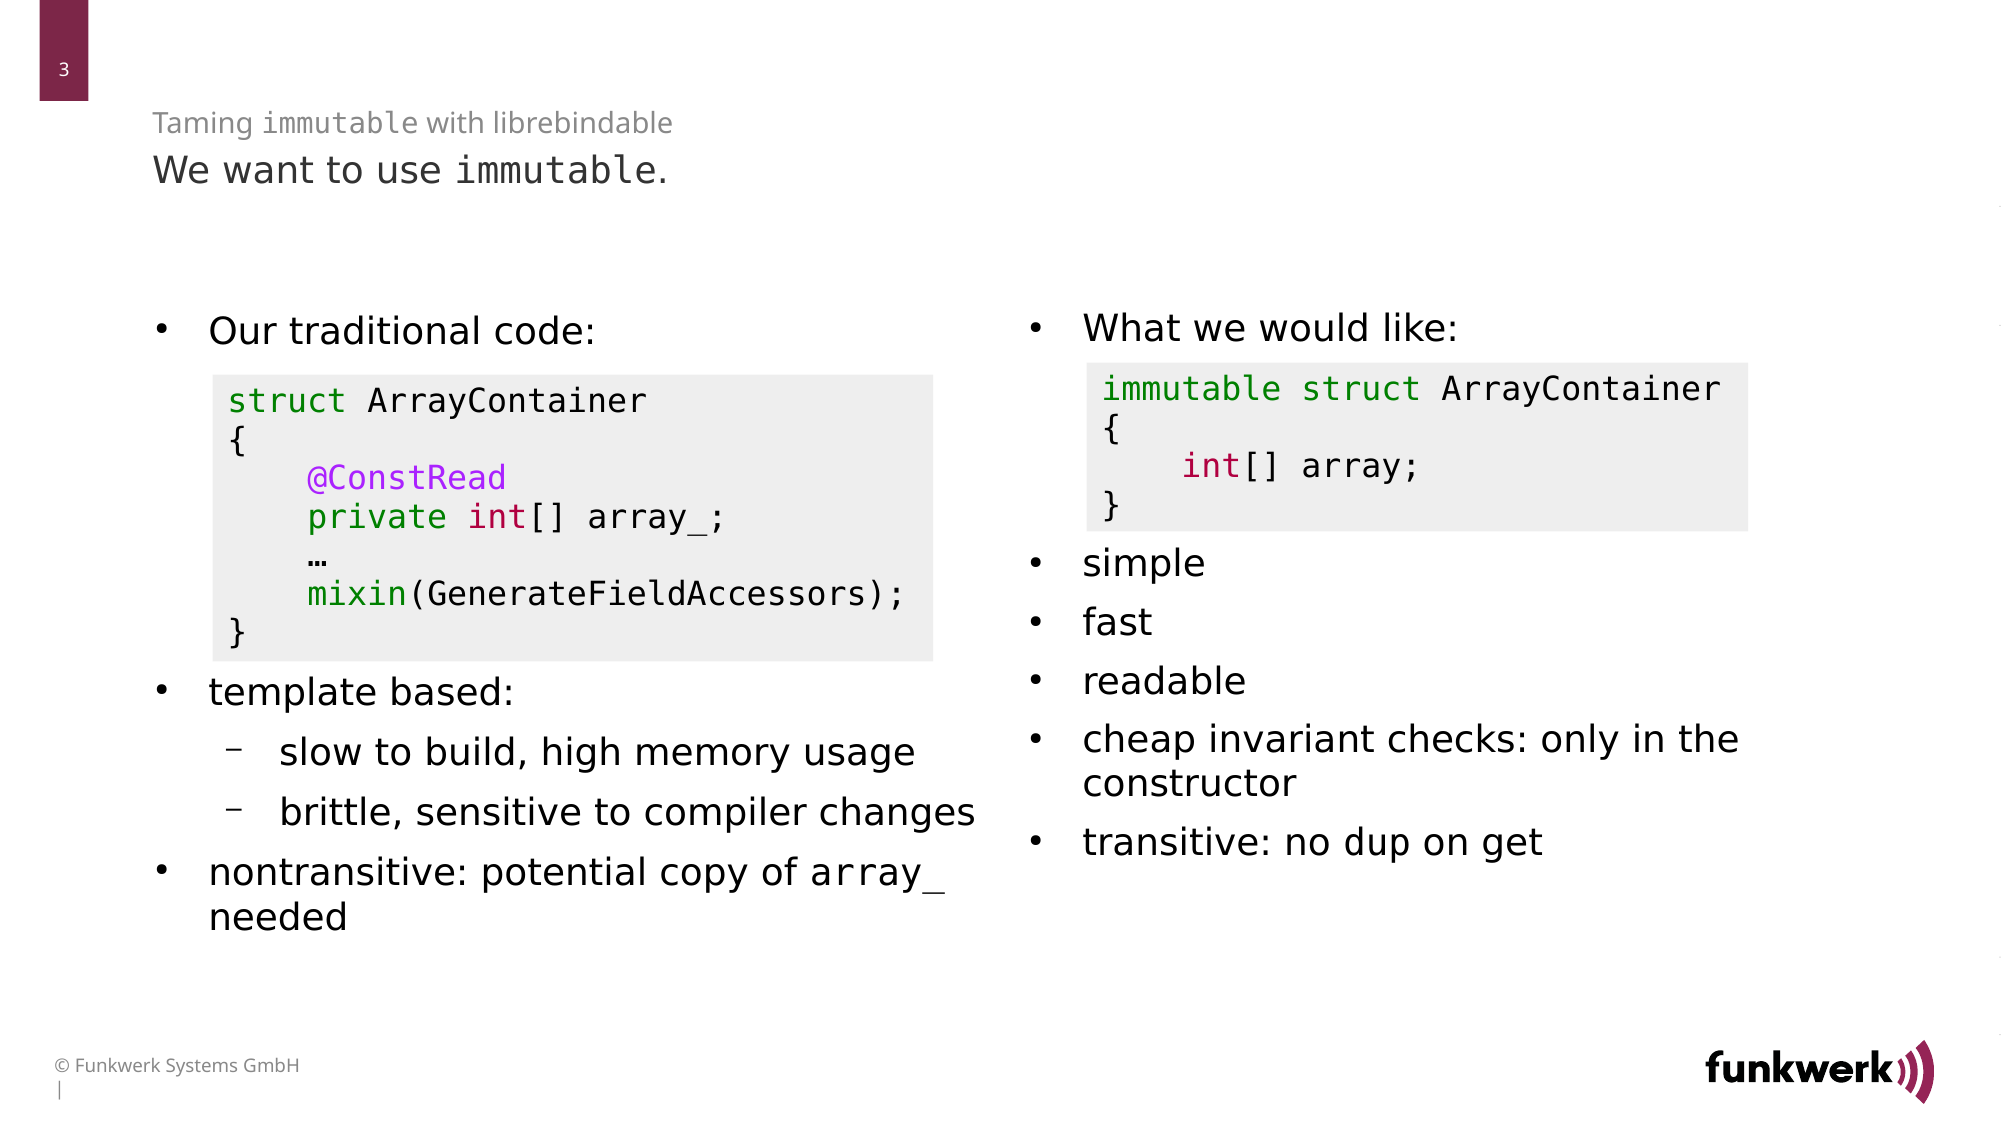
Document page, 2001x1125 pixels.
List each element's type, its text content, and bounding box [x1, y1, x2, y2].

text_box We want to use immutable. [137, 141, 755, 201]
list Our traditional code: template based: slow to build, high memory usage brittle, sensitive to compiler changes nontransitive: potential copy of array_ needed [137, 307, 981, 945]
text_box immutable struct ArrayContainer { int[] array; } [1086, 362, 1749, 532]
list What we would like: simple fast readable cheap invariant checks: only in the constructor transitive: no dup on get [1011, 307, 1855, 945]
list Taming immutable with librebindable [137, 100, 1850, 153]
text_box struct ArrayContainer { @ConstRead private int[] array_; … mixin(GenerateFieldAccessors); } [212, 374, 934, 662]
